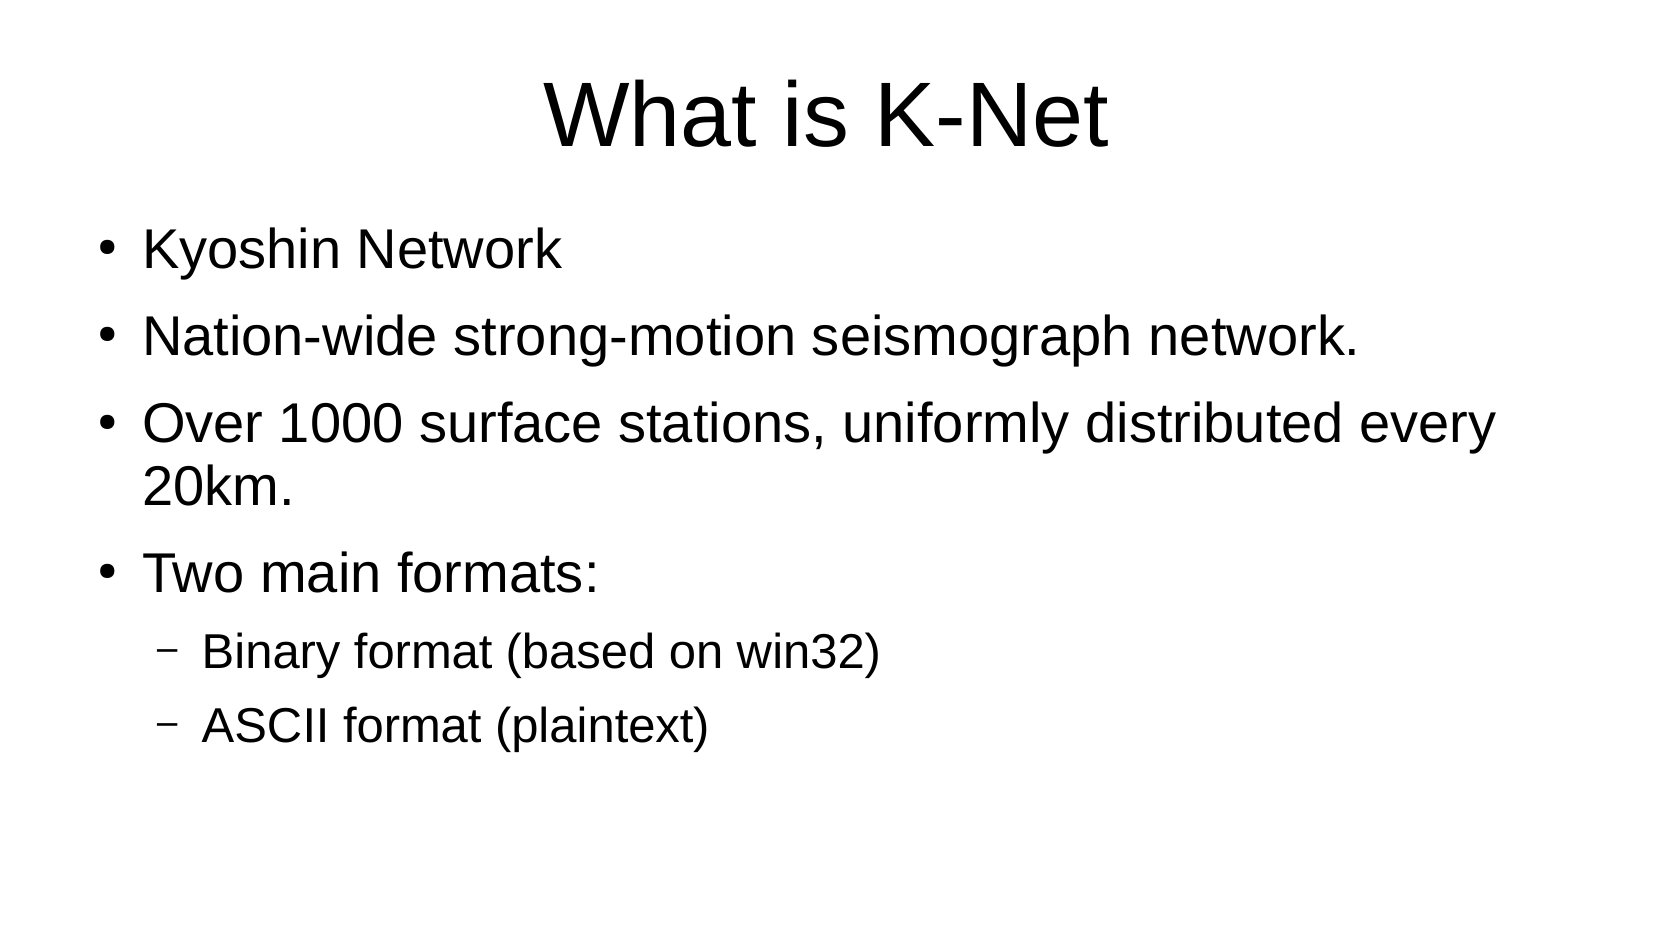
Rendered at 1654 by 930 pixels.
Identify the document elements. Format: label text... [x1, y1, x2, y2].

title What is K-Net [82, 37, 1571, 193]
list Kyoshin Network Nation-wide strong-motion seismograph network. Over 1000 surface stations, uniformly distributed every 20km. Two main formats: Binary format (based on win32) ASCII format (plaintext) [82, 217, 1571, 757]
